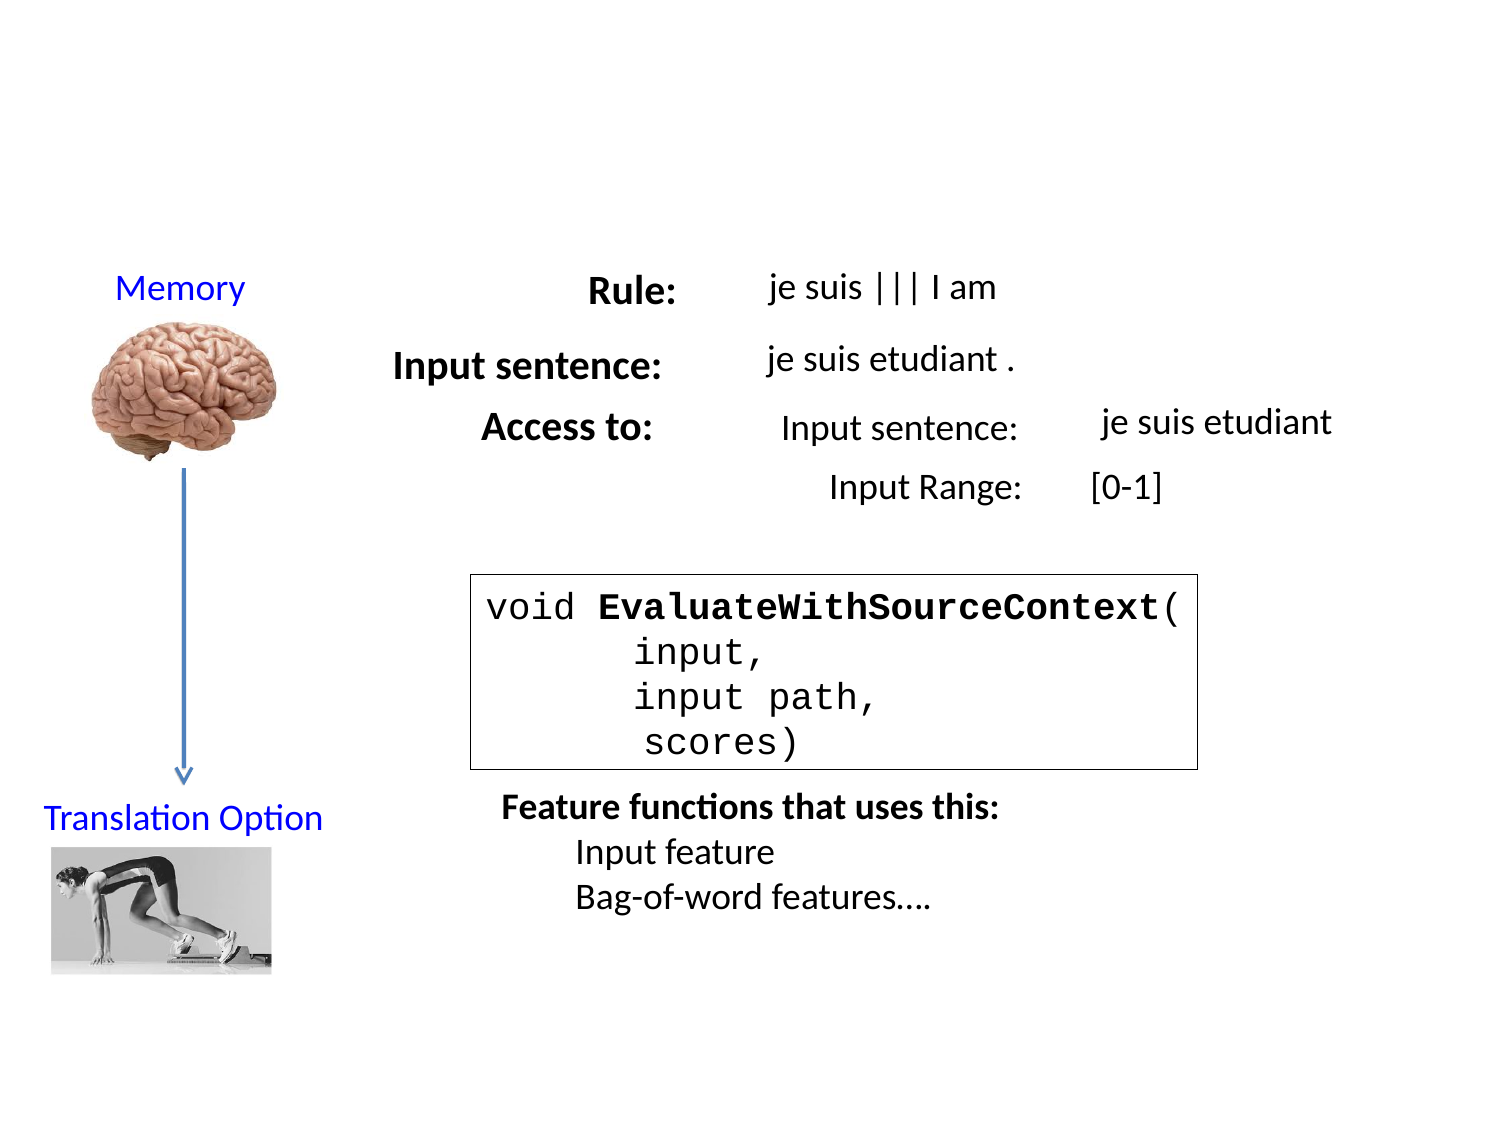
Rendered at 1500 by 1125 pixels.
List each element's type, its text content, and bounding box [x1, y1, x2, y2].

text_box Input sentence: [377, 330, 678, 396]
text_box Feature functions that uses this: Input feature Bag-of-word features…. [486, 775, 1016, 925]
picture [84, 314, 284, 468]
text_box je suis etudiant . [752, 326, 1032, 387]
text_box Access to: [466, 391, 768, 457]
text_box je suis ||| I am [754, 254, 1013, 315]
text_box Input Range: [814, 454, 1038, 515]
text_box [0-1] [1075, 454, 1178, 515]
text_box Memory [100, 255, 261, 316]
text_box Rule: [573, 255, 910, 321]
text_box Translation Option [28, 785, 339, 846]
text_box je suis etudiant [1086, 389, 1348, 450]
picture [49, 846, 273, 976]
text_box void EvaluateWithSourceContext( input, input path, scores) [470, 574, 1198, 770]
text_box Input sentence: [768, 395, 1034, 456]
